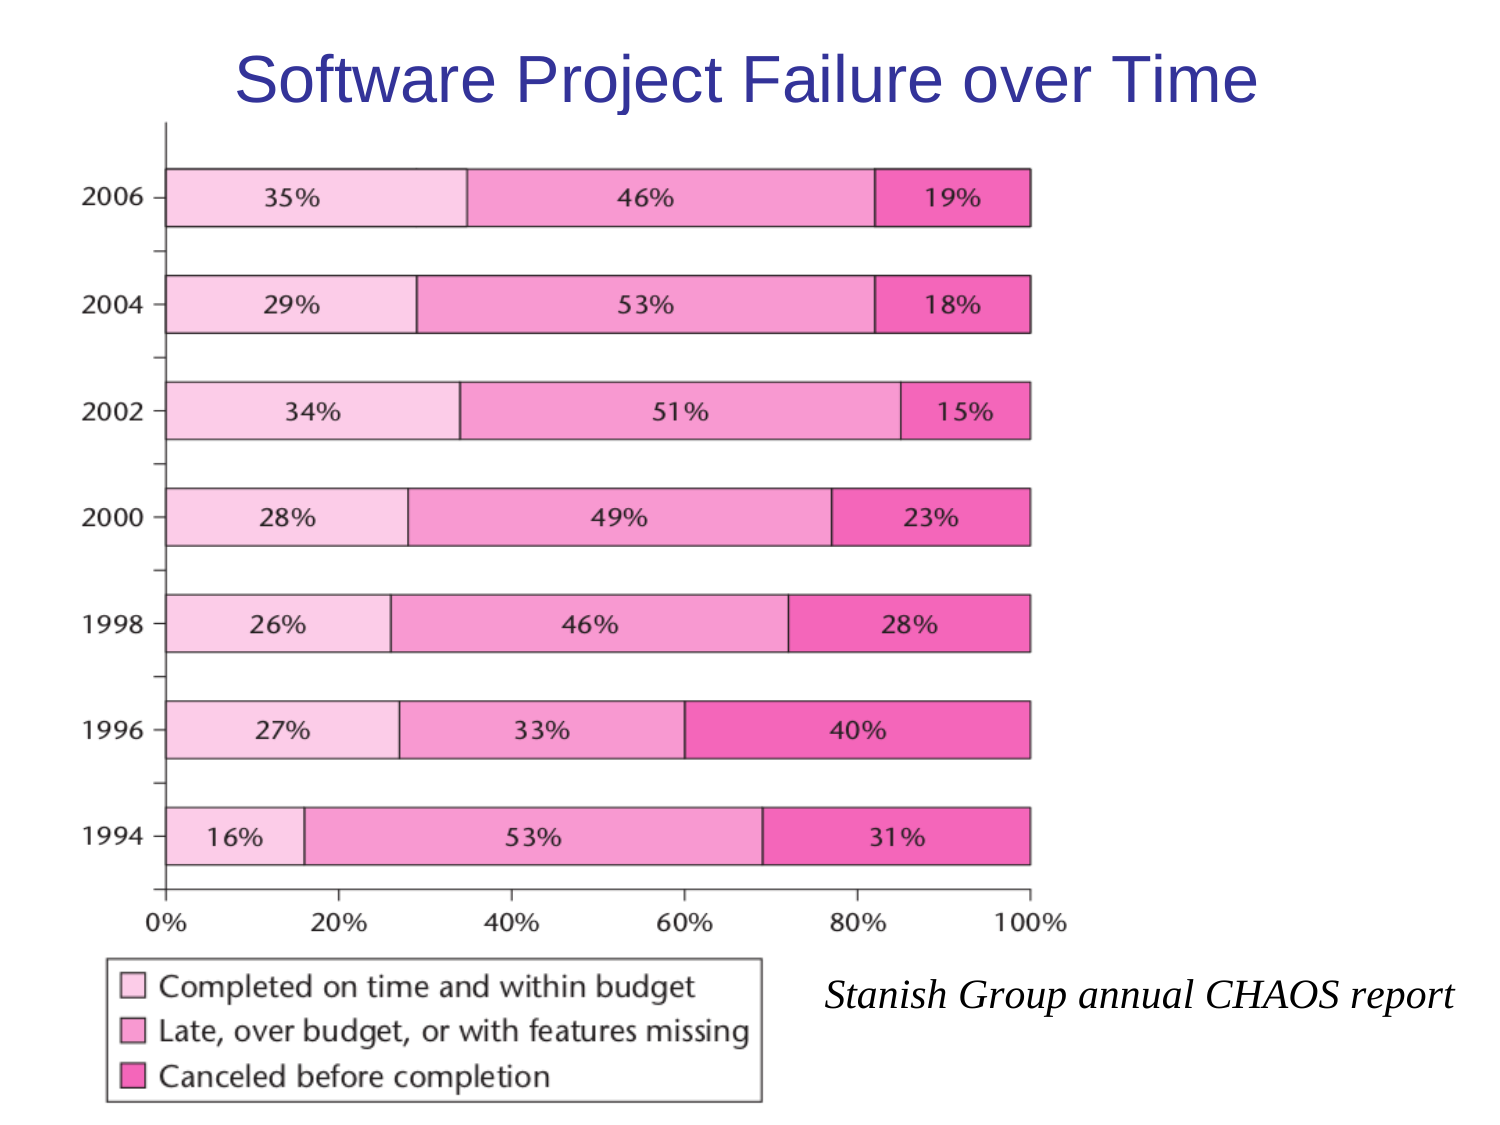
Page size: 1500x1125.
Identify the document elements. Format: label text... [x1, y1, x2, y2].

title Software Project Failure over Time [100, 7, 1395, 144]
picture [59, 115, 1110, 939]
text_box Stanish Group annual CHAOS report [809, 959, 1500, 1025]
picture [96, 950, 771, 1111]
